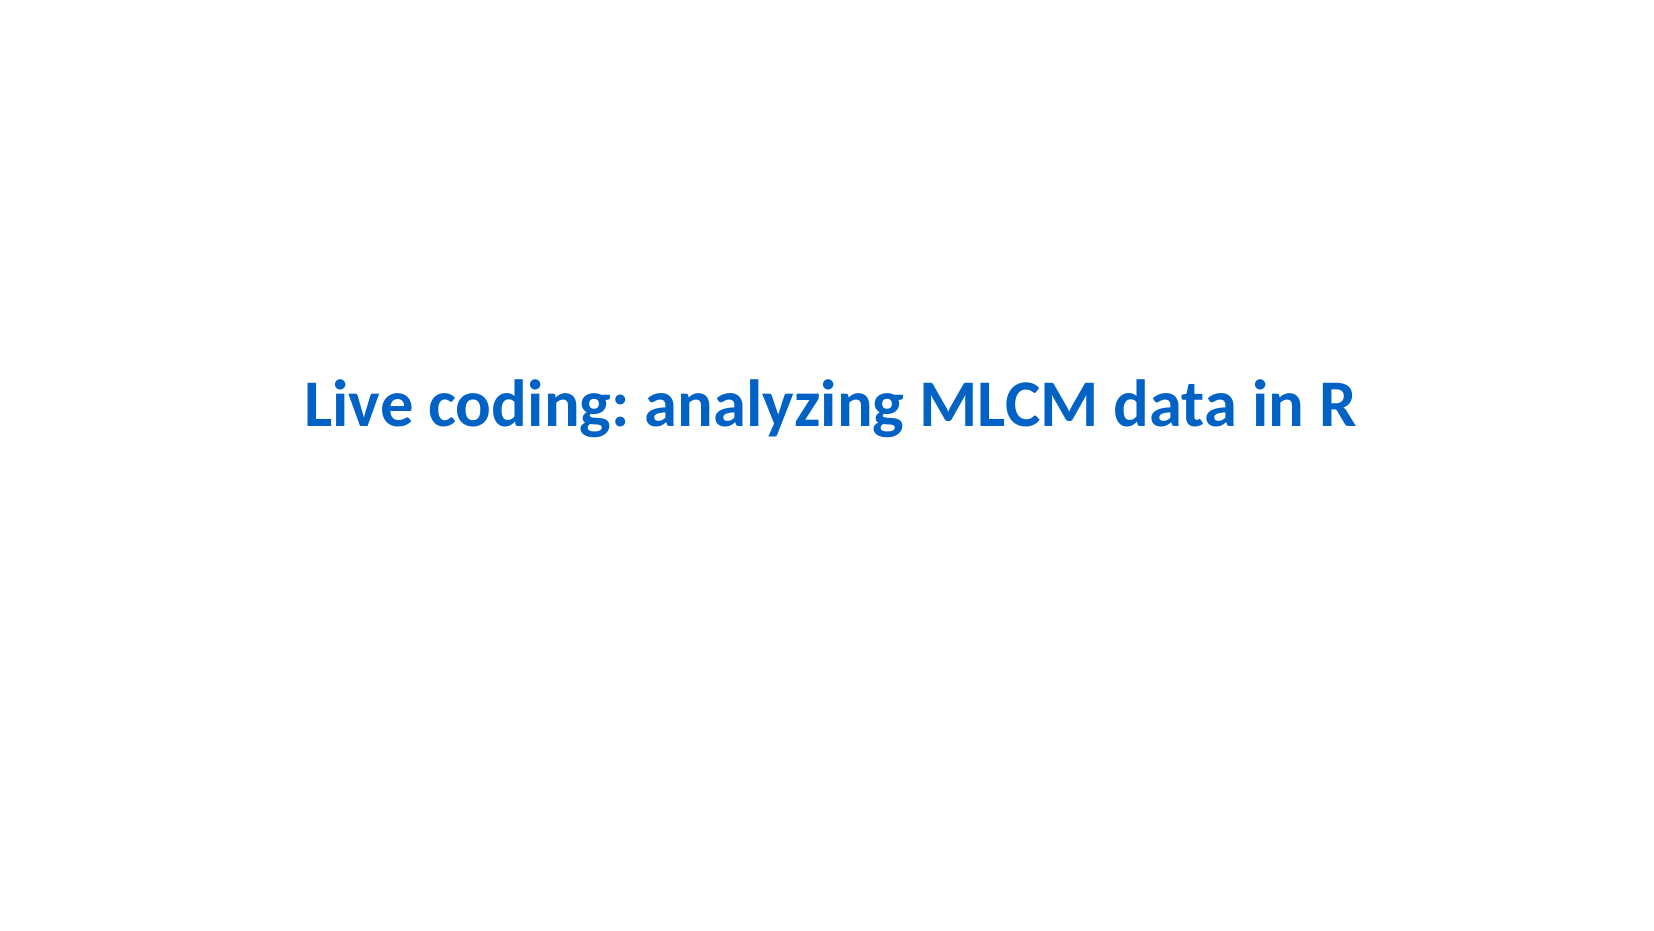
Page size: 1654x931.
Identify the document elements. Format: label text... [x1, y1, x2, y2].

title Live coding: analyzing MLCM data in R [86, 332, 1576, 488]
